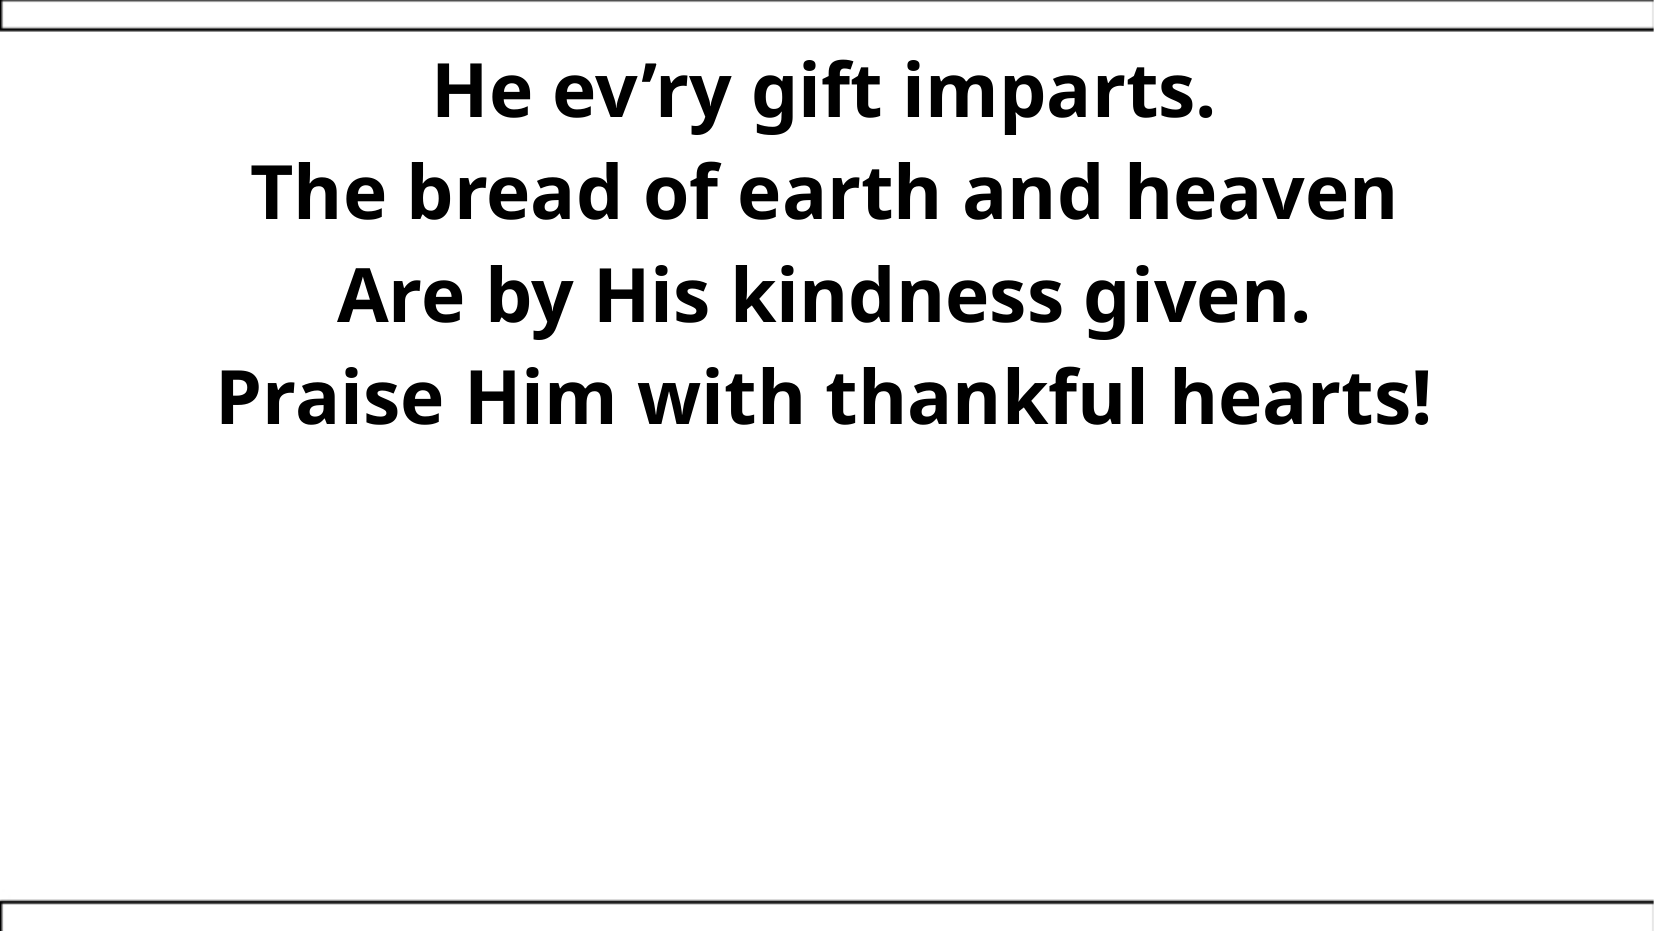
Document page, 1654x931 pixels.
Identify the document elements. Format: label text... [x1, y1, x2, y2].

picture [0, 0, 1654, 931]
text_box He ev’ry gift imparts. The bread of earth and heaven Are by His kindness given. Praise Him with thankful hearts! [90, 30, 1561, 445]
